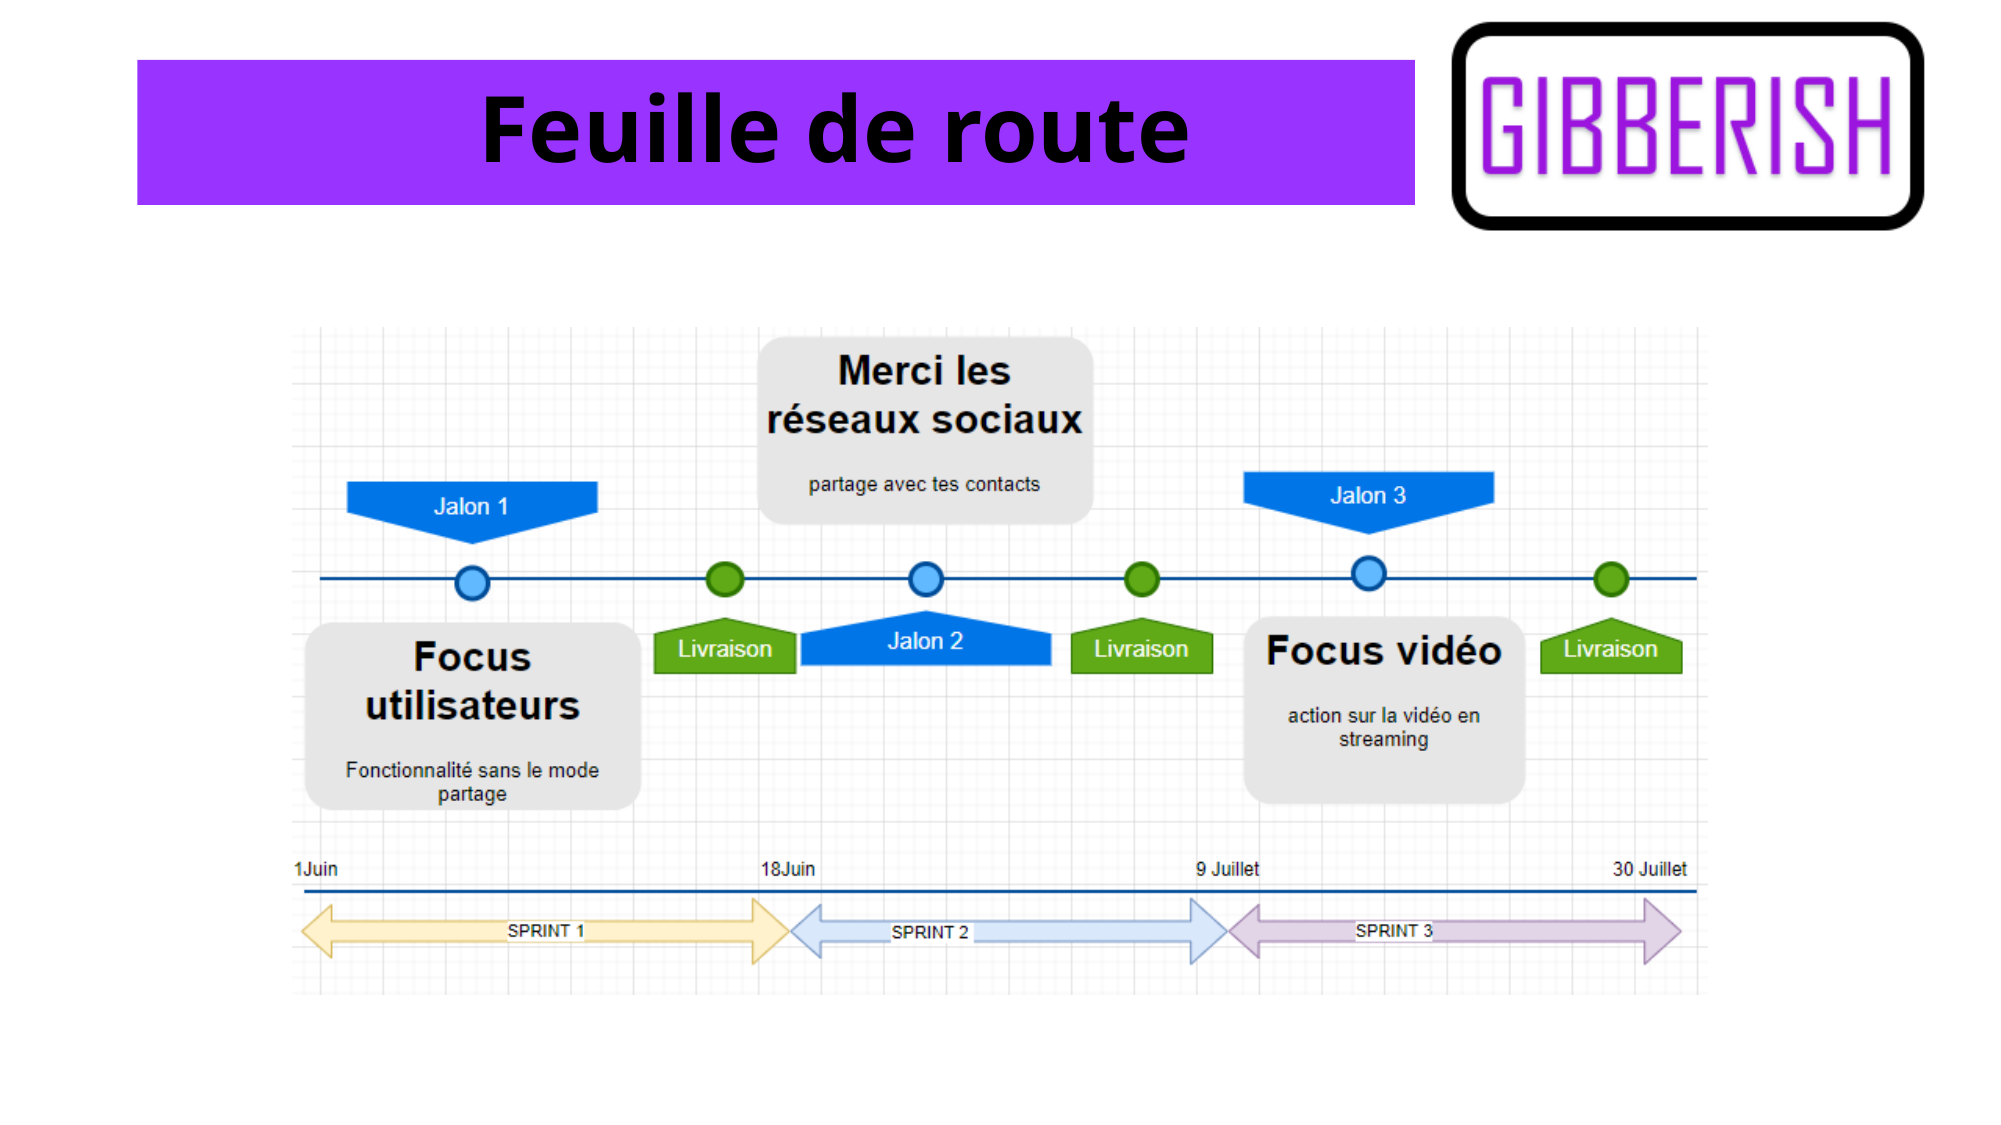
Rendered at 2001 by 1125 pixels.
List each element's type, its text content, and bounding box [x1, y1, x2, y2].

picture [1438, 5, 1937, 248]
title Feuille de route [137, 59, 1415, 205]
picture [292, 327, 1708, 995]
